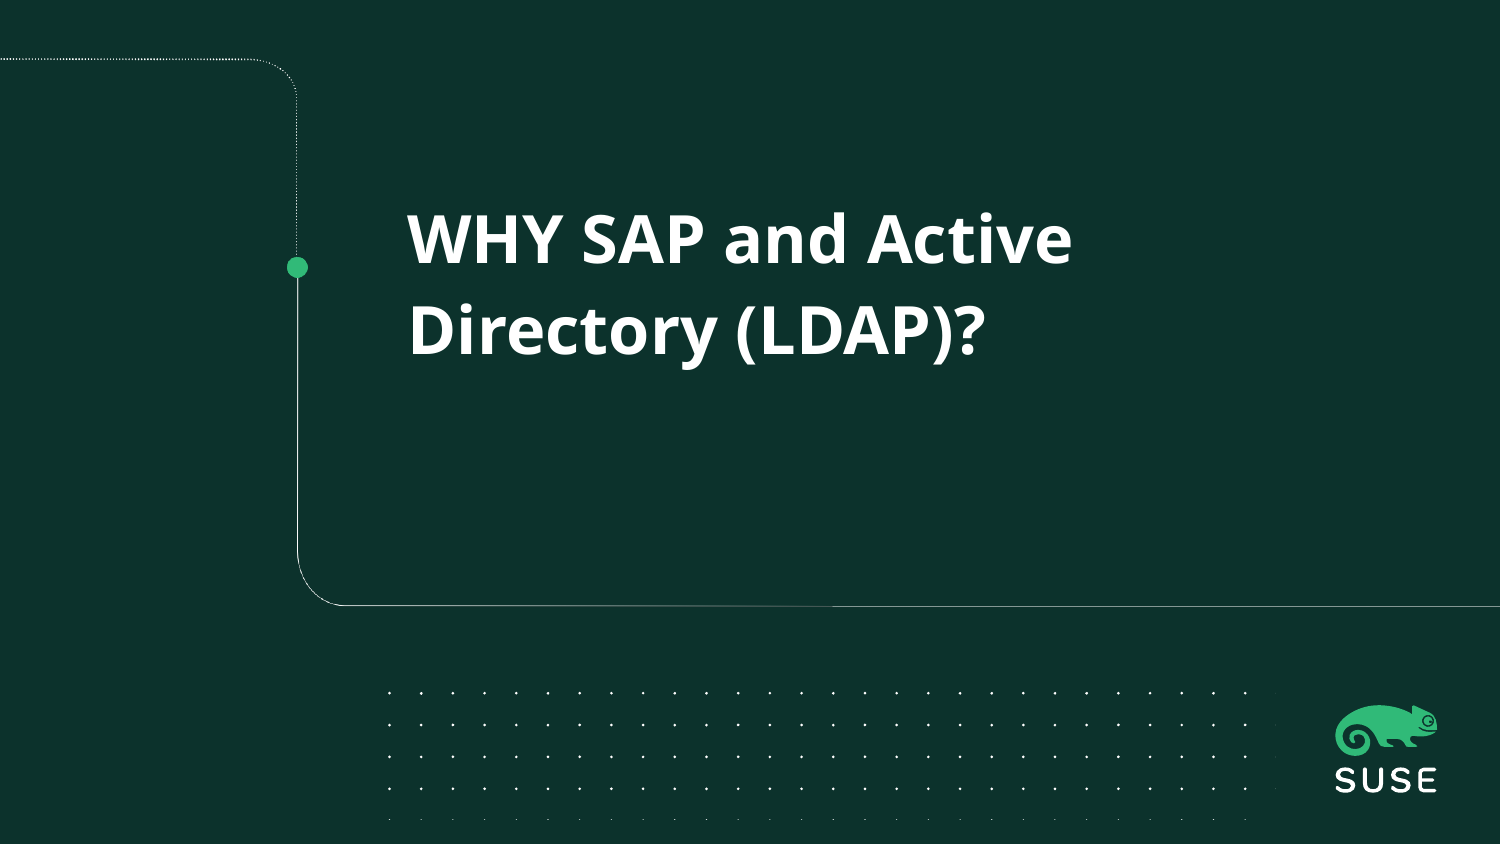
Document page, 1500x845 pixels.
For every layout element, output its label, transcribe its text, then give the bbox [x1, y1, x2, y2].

title [105, 395, 1474, 631]
title WHY SAP and Active Directory (LDAP)? [407, 204, 1312, 362]
picture [0, 58, 1500, 607]
